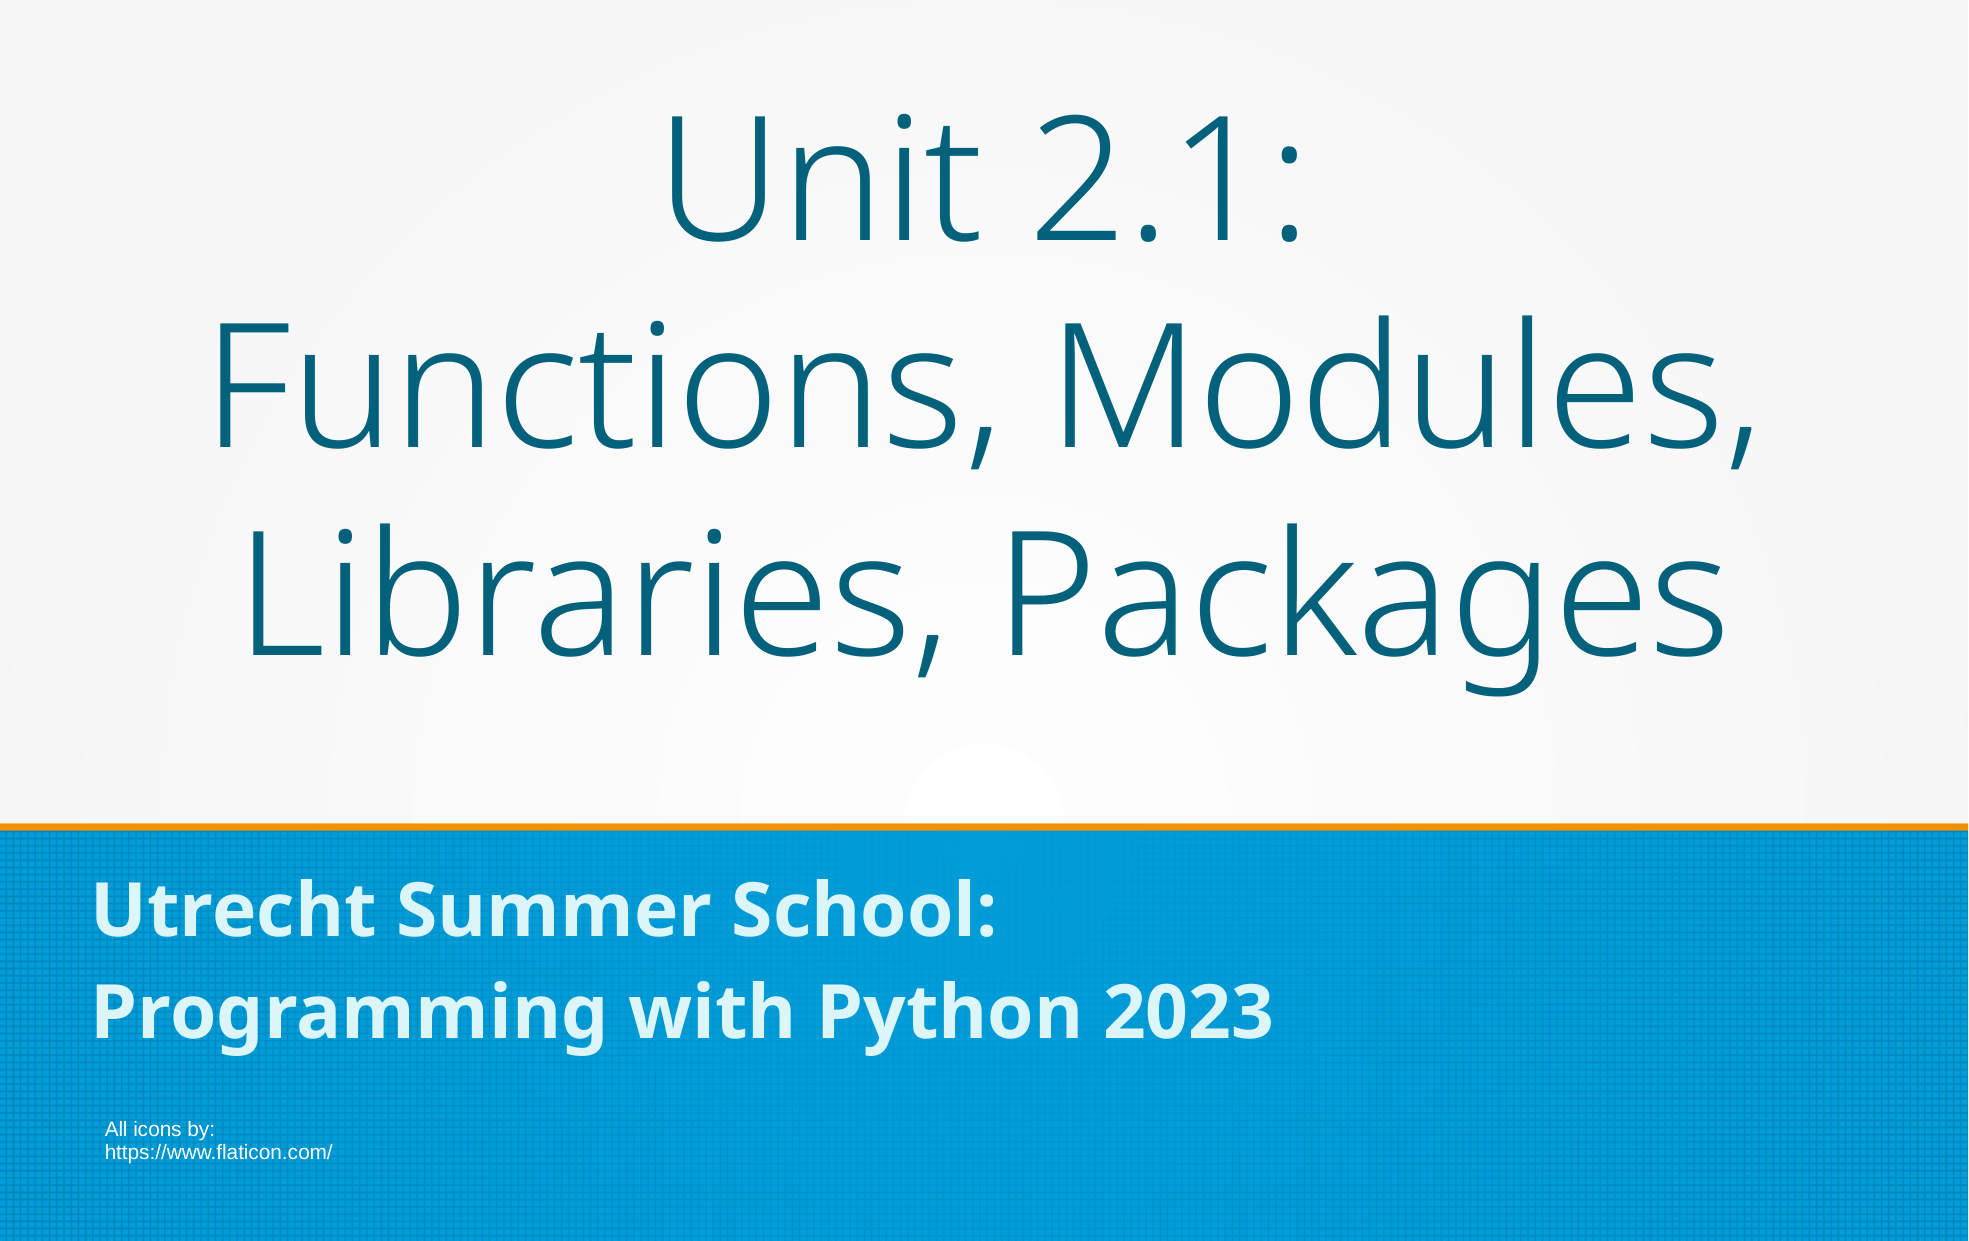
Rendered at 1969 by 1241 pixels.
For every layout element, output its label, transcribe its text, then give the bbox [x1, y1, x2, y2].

title Unit 2.1: Functions, Modules, Libraries, Packages [98, 49, 1870, 691]
text_box All icons by: https://www.flaticon.com/ [90, 1110, 348, 1172]
subtitle Utrecht Summer School: Programming with Python 2023 [90, 855, 1436, 1063]
picture [0, 0, 1969, 830]
